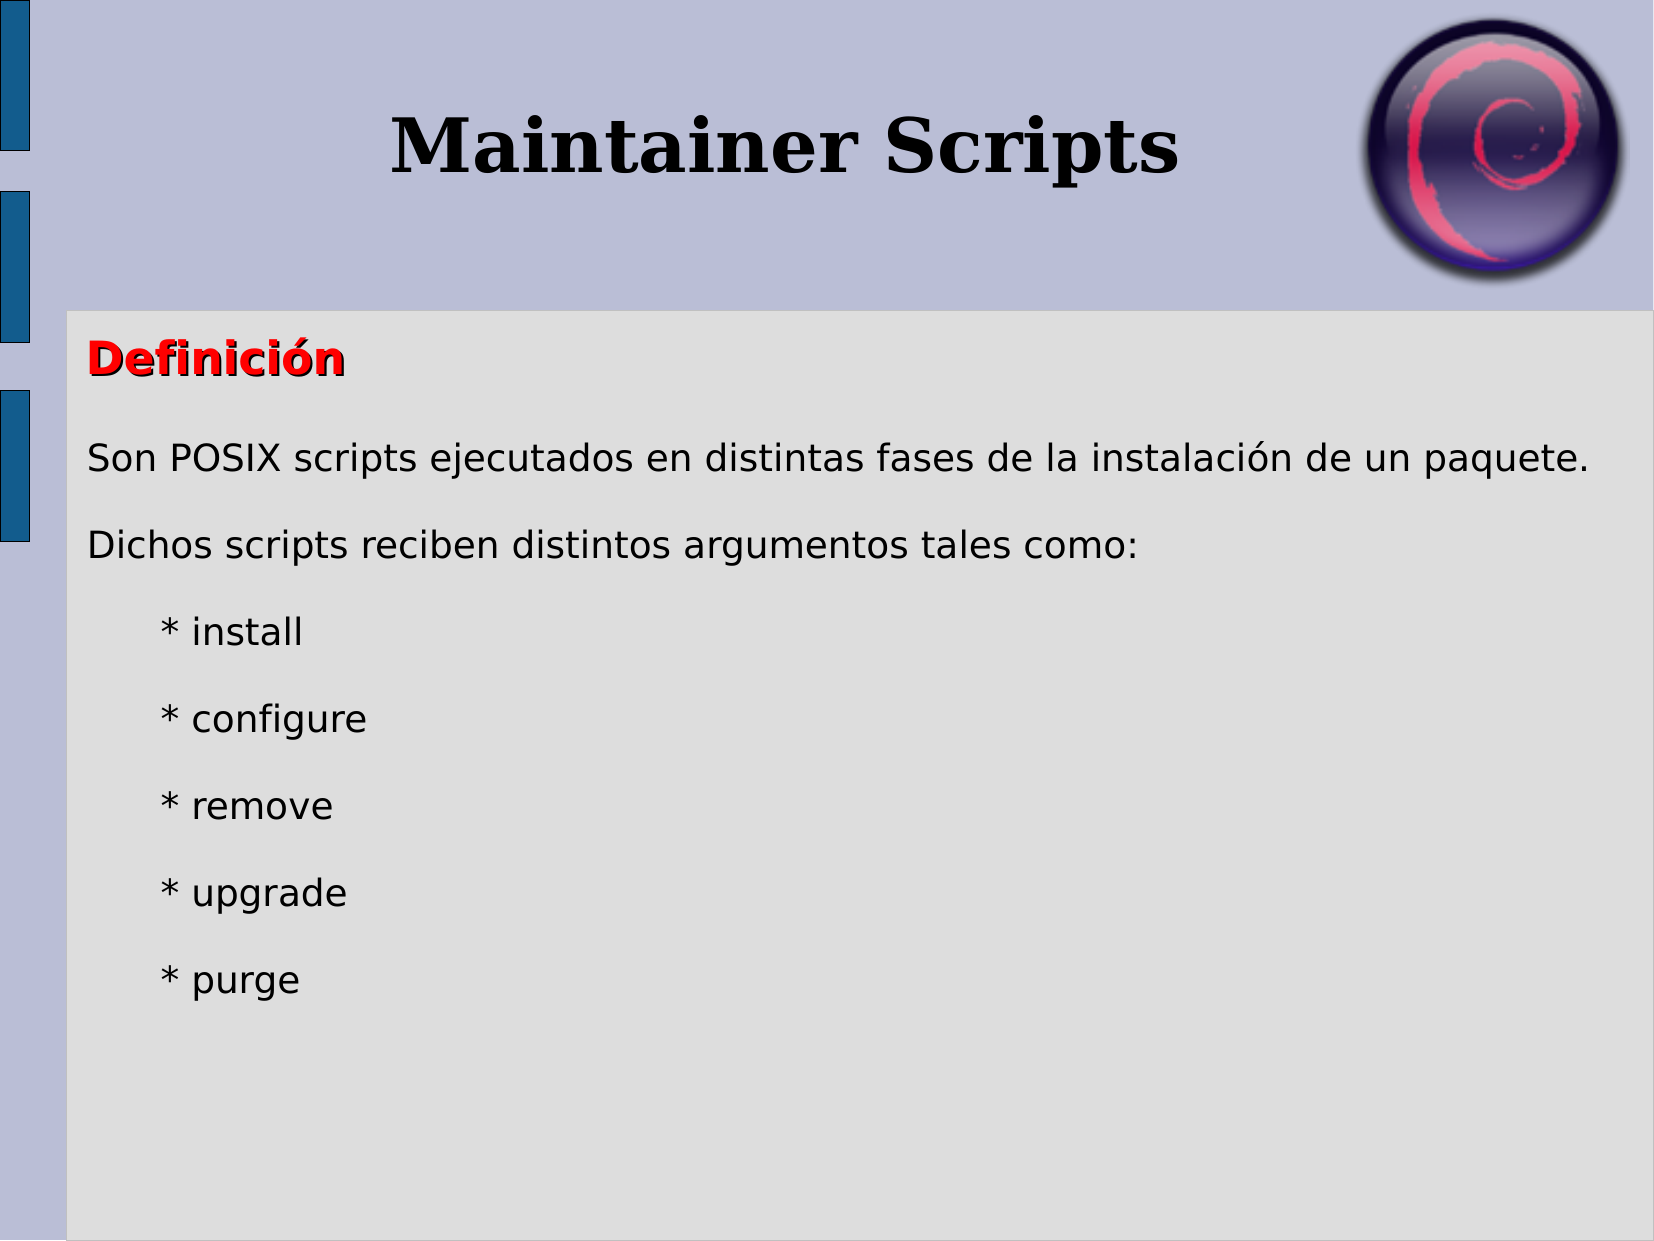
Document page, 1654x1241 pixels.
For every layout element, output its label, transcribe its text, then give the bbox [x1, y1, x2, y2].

picture [1334, 5, 1630, 302]
text_box Maintainer Scripts [17, 94, 1554, 325]
text_box Son POSIX scripts ejecutados en distintas fases de la instalación de un paquete. Dichos scripts reciben distintos argumentos tales como: * install * configure * remove * upgrade * purge [72, 429, 1625, 1011]
text_box Definición [70, 324, 1241, 393]
